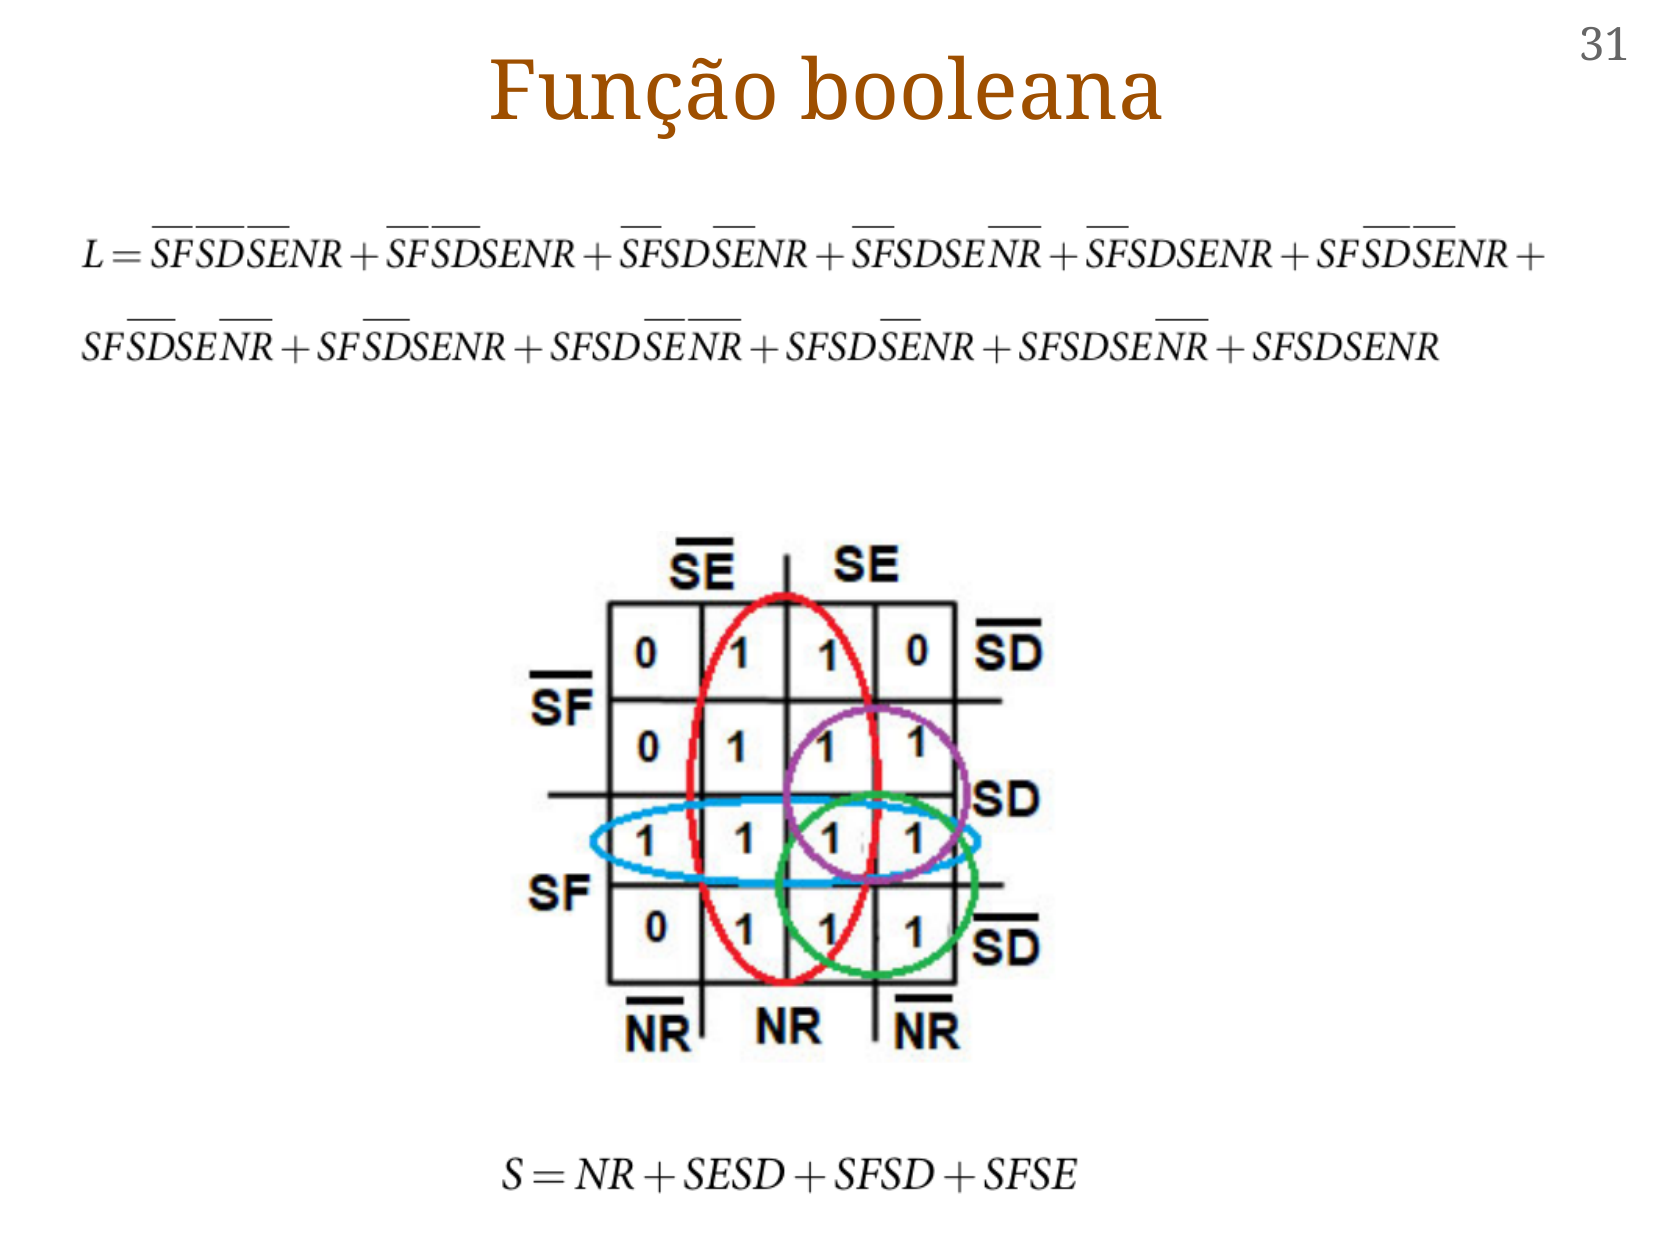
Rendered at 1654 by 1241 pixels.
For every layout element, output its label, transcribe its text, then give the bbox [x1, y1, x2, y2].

picture [501, 1151, 1090, 1202]
picture [510, 531, 1063, 1066]
picture [71, 206, 1565, 376]
title Função booleana [59, 29, 1595, 148]
